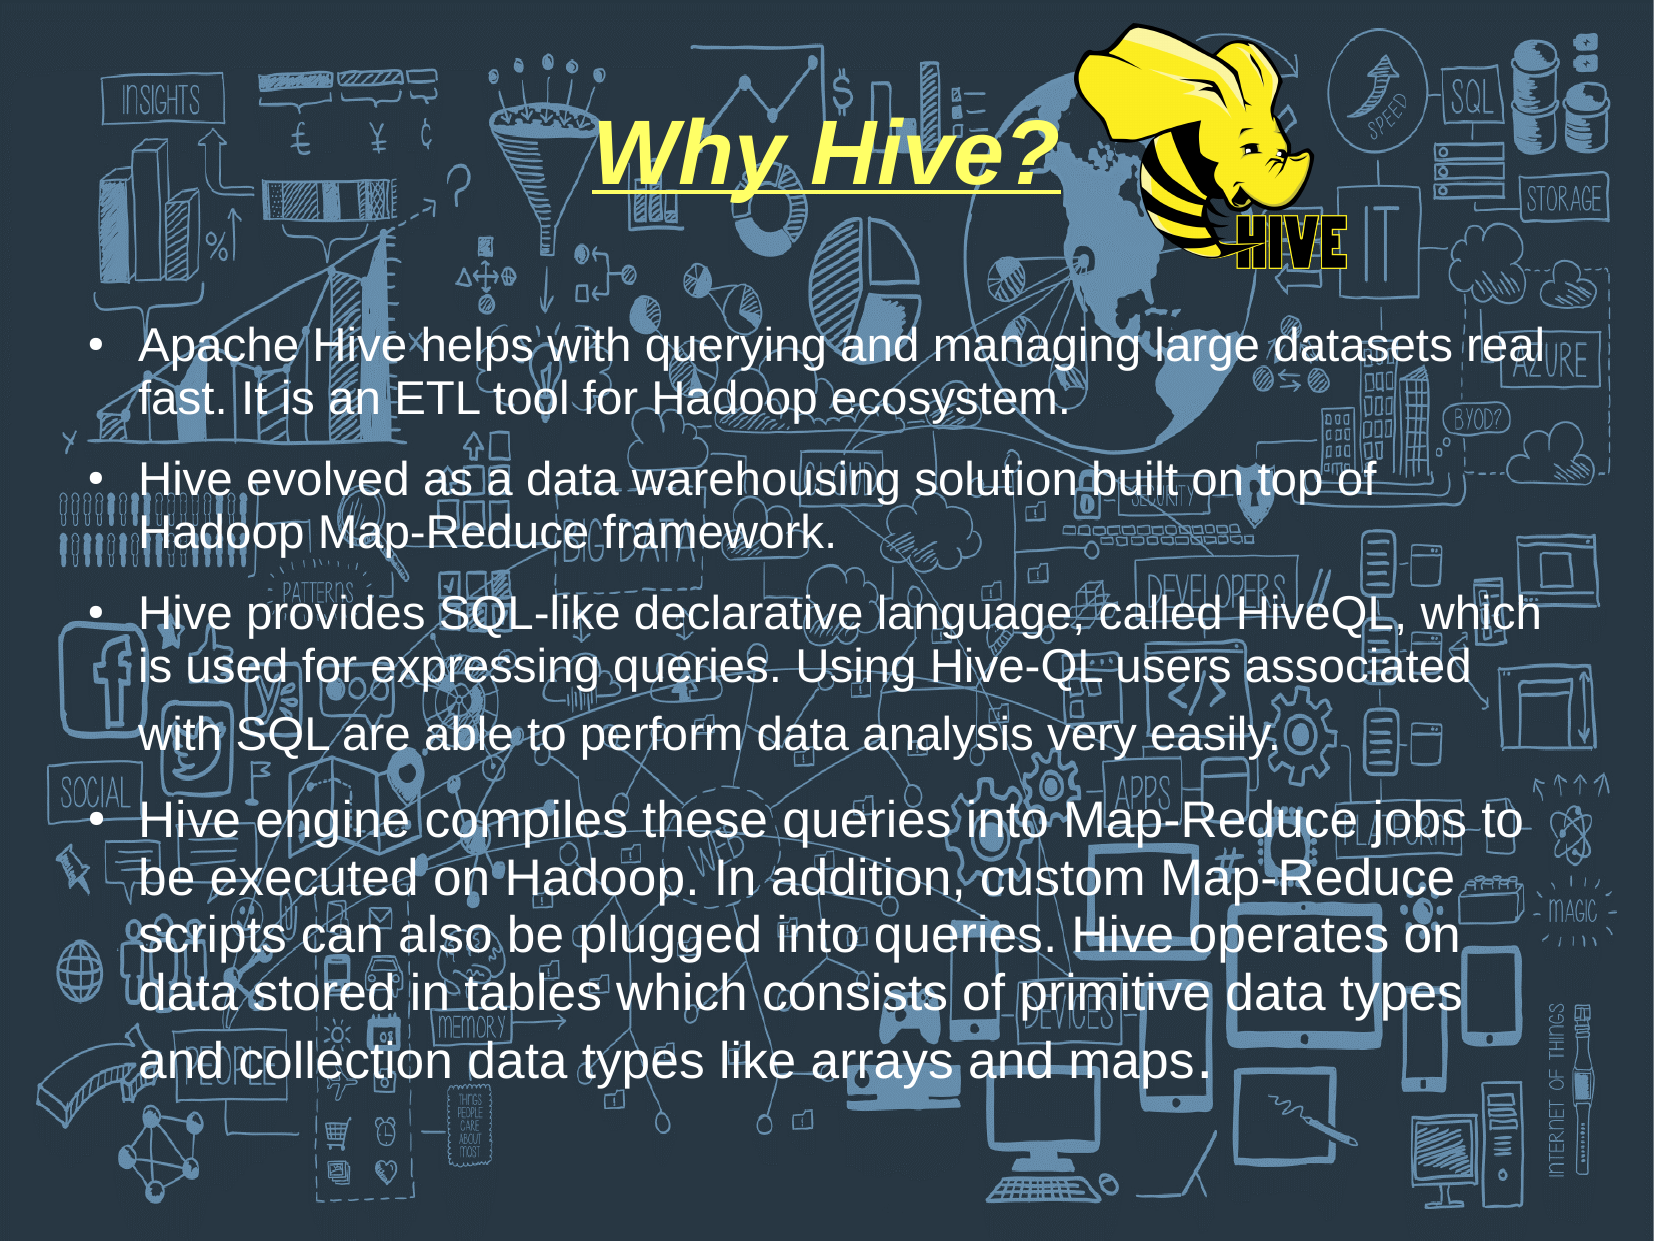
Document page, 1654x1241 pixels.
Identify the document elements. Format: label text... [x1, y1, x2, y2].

picture [0, 0, 1654, 1241]
title Why Hive? [1347, 49, 1571, 257]
title Why Hive? [82, 49, 1074, 257]
list Apache Hive helps with querying and managing large datasets real fast. It is an ETL tool for Hadoop ecosystem. Hive evolved as a data warehousing solution built on top of Hadoop Map-Reduce framework. Hive provides SQL-like declarative language, called HiveQL, which is used for expressing queries. Using Hive-QL users associated with SQL are able to perform data analysis very easily. Hive engine compiles these queries into Map-Reduce jobs to be executed on Hadoop. In addition, custom Map-Reduce scripts can also be plugged into queries. Hive operates on data stored in tables which consists of primitive data types and collection data types like arrays and maps. [70, 318, 1559, 1170]
